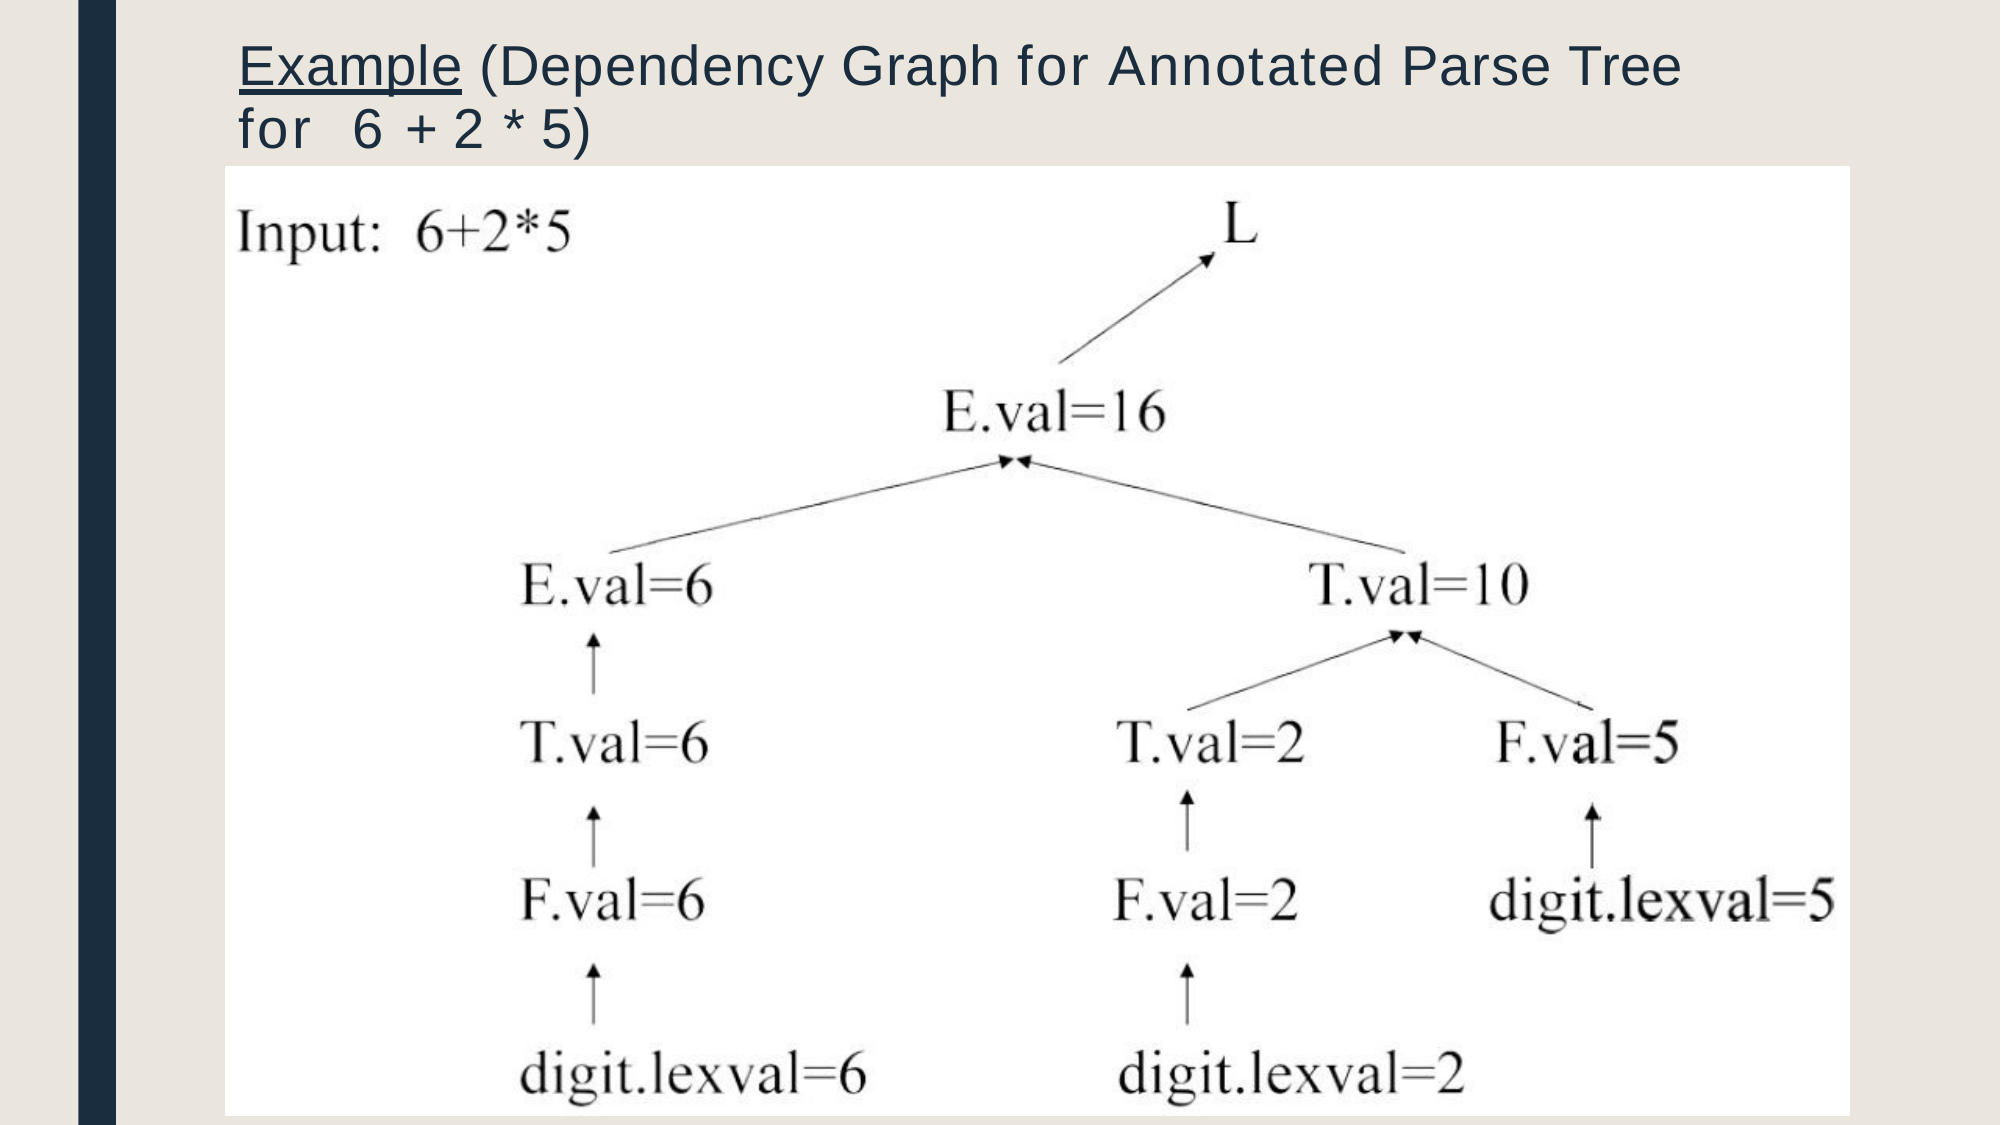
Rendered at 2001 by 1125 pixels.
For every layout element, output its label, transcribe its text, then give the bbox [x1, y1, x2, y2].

text_box [225, 166, 1850, 1116]
title Example (Dependency Graph for Annotated Parse Tree for 6 + 2 * 5) [236, 25, 1757, 166]
